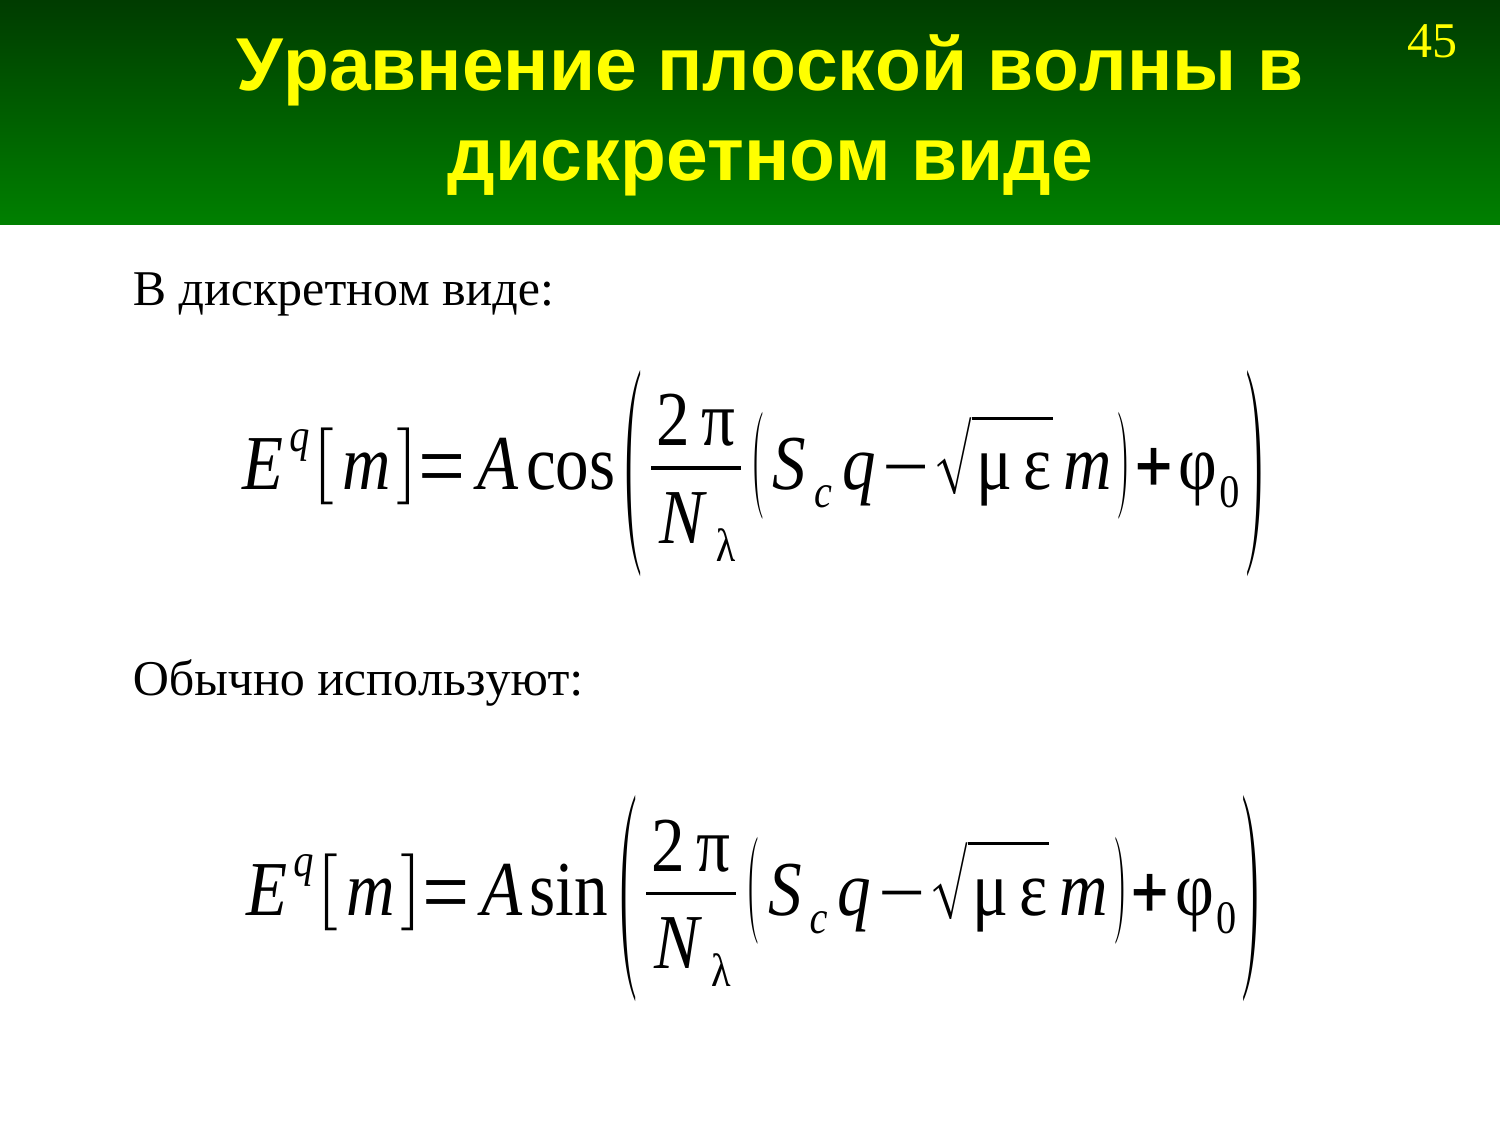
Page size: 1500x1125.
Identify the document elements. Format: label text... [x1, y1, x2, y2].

chart [209, 366, 1294, 581]
text_box Обычно используют: [118, 637, 599, 713]
chart [212, 791, 1291, 1007]
text_box В дискретном виде: [118, 248, 570, 323]
title Уравнение плоской волны в дискретном виде [100, 7, 1441, 204]
